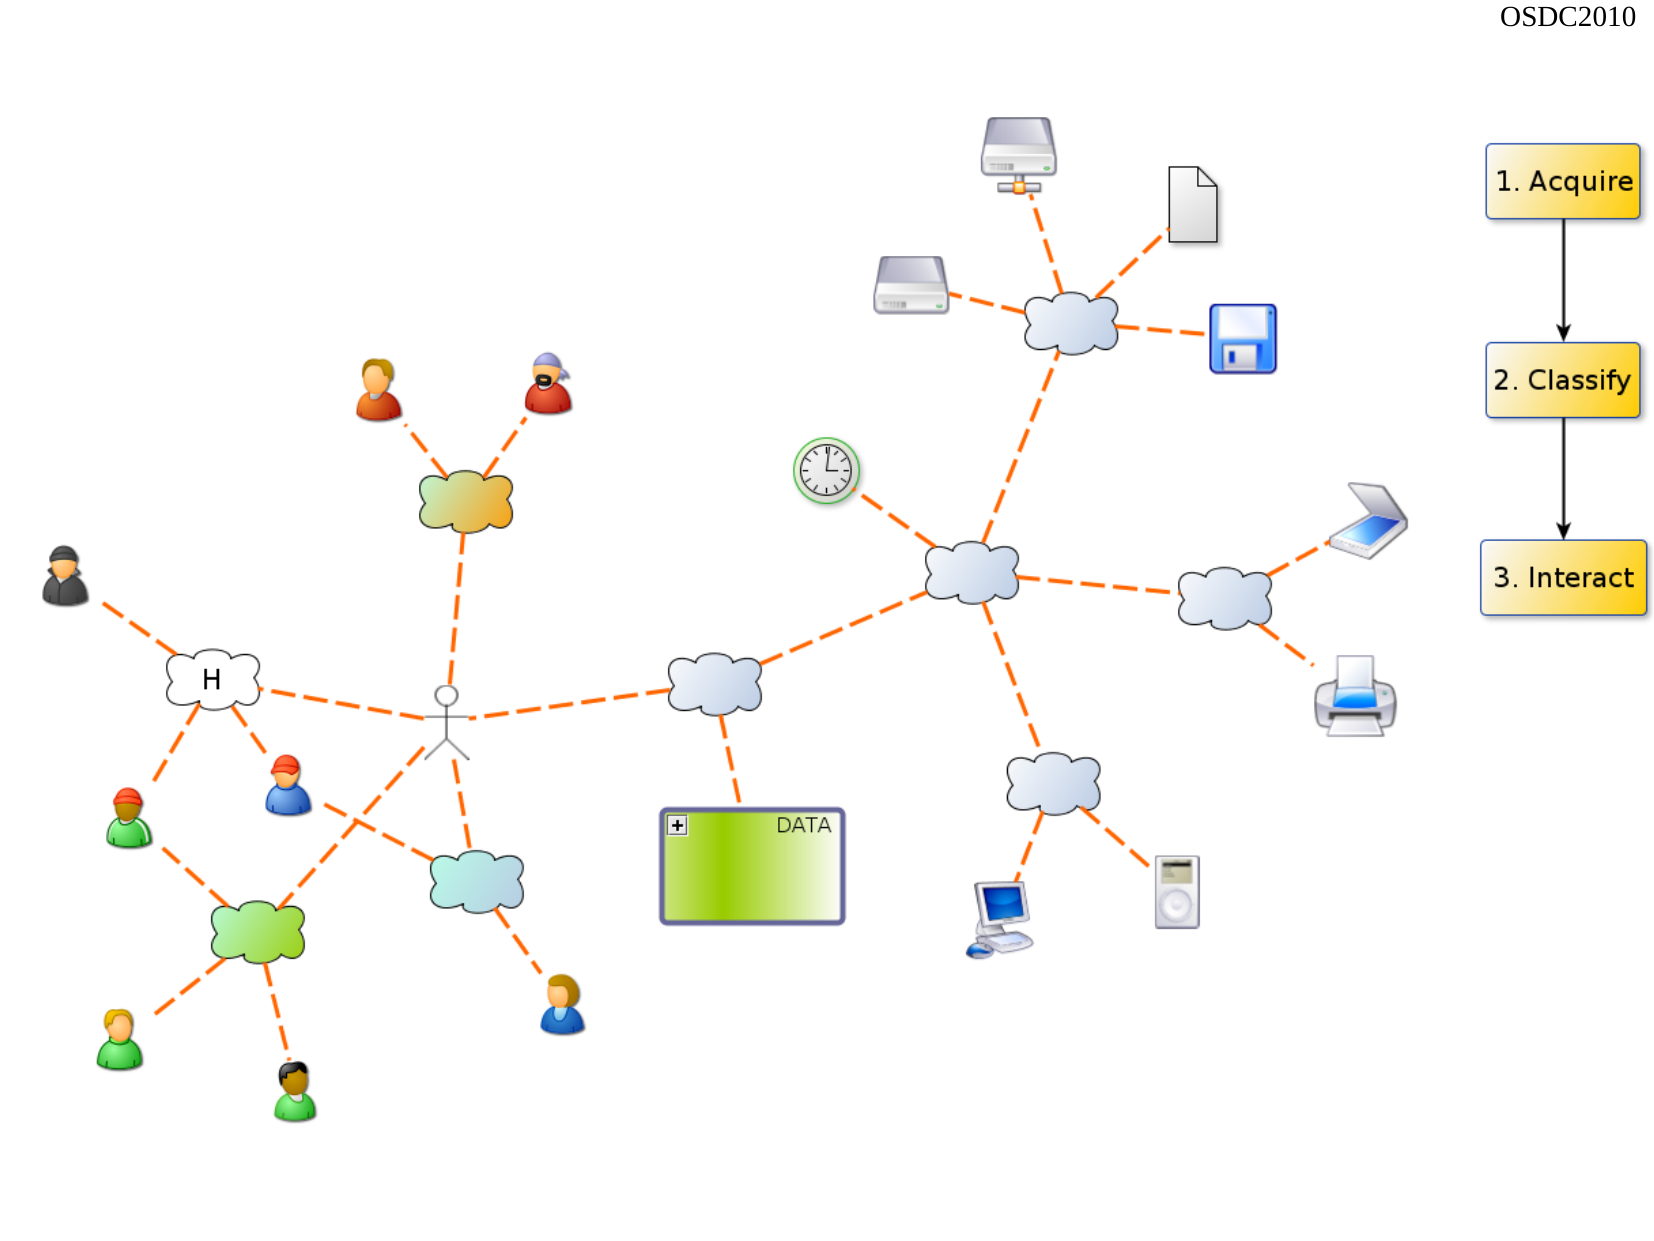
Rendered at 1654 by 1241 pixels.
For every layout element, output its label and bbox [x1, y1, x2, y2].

picture [14, 97, 1654, 1158]
